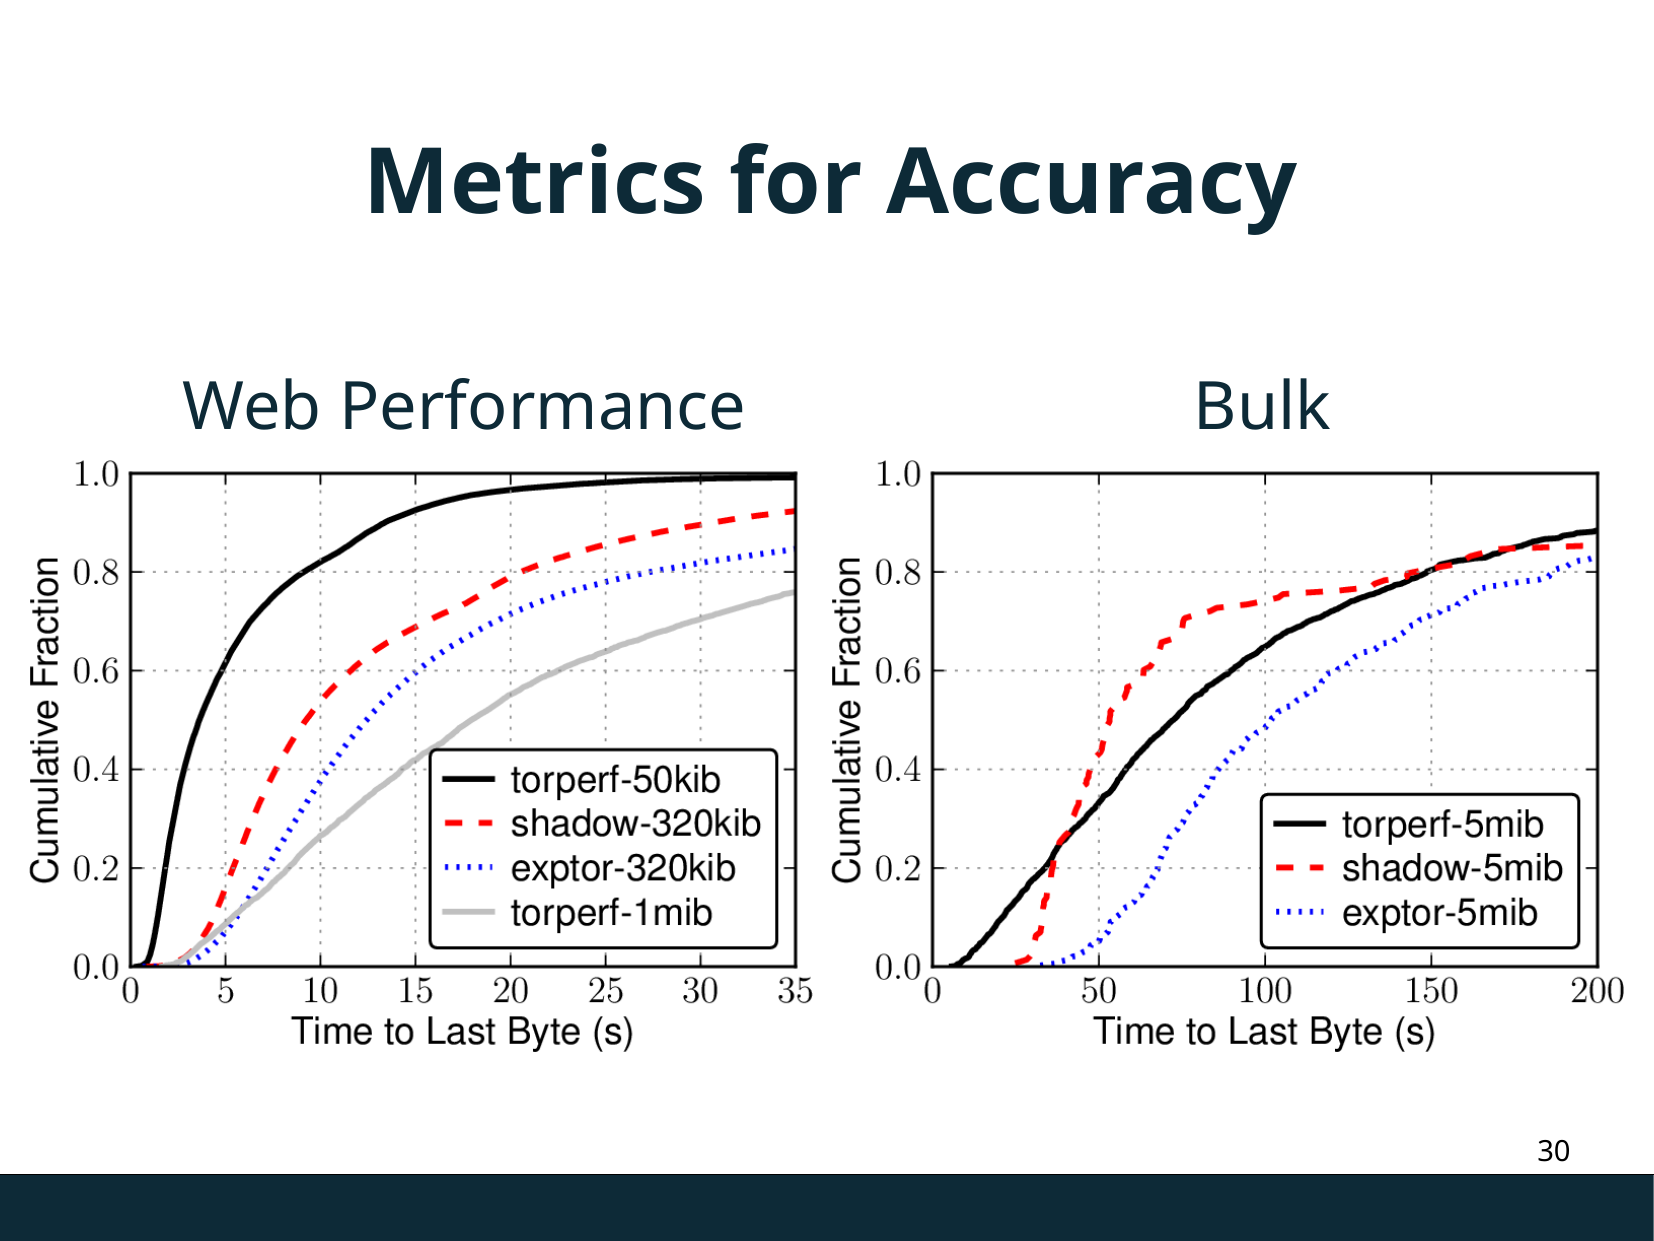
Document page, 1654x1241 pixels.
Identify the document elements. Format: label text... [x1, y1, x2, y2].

text_box Bulk Performance [995, 350, 1531, 442]
text_box Web Performance [165, 350, 766, 442]
title Metrics for Accuracy [86, 74, 1575, 282]
picture [17, 449, 1630, 1058]
